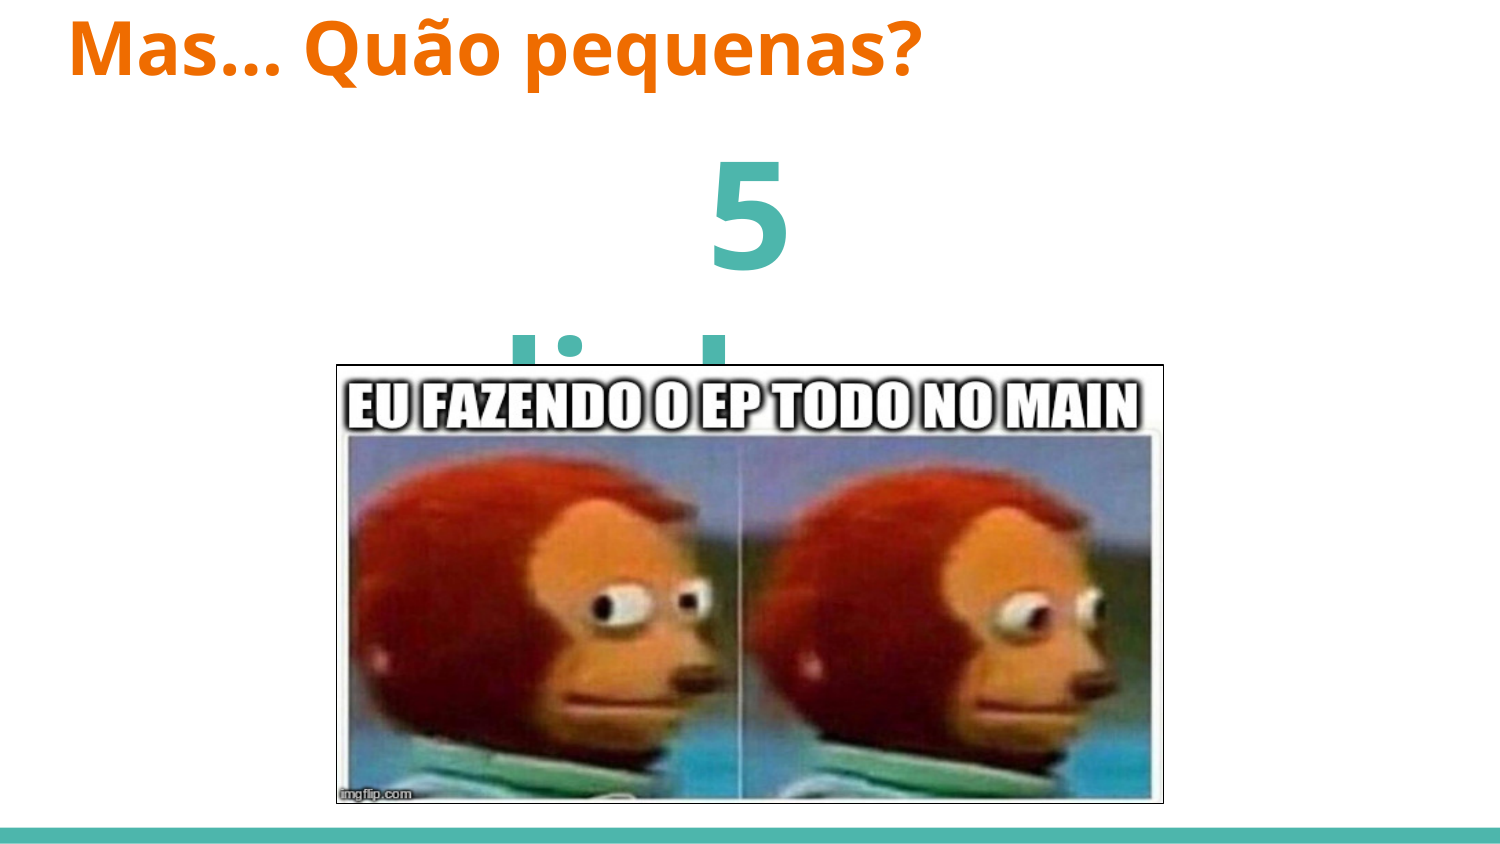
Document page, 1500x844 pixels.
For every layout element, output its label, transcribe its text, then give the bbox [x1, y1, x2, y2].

text_box 5 linhas. [435, 104, 1065, 270]
title Mas… Quão pequenas? [51, 0, 1449, 102]
picture [337, 365, 1163, 803]
